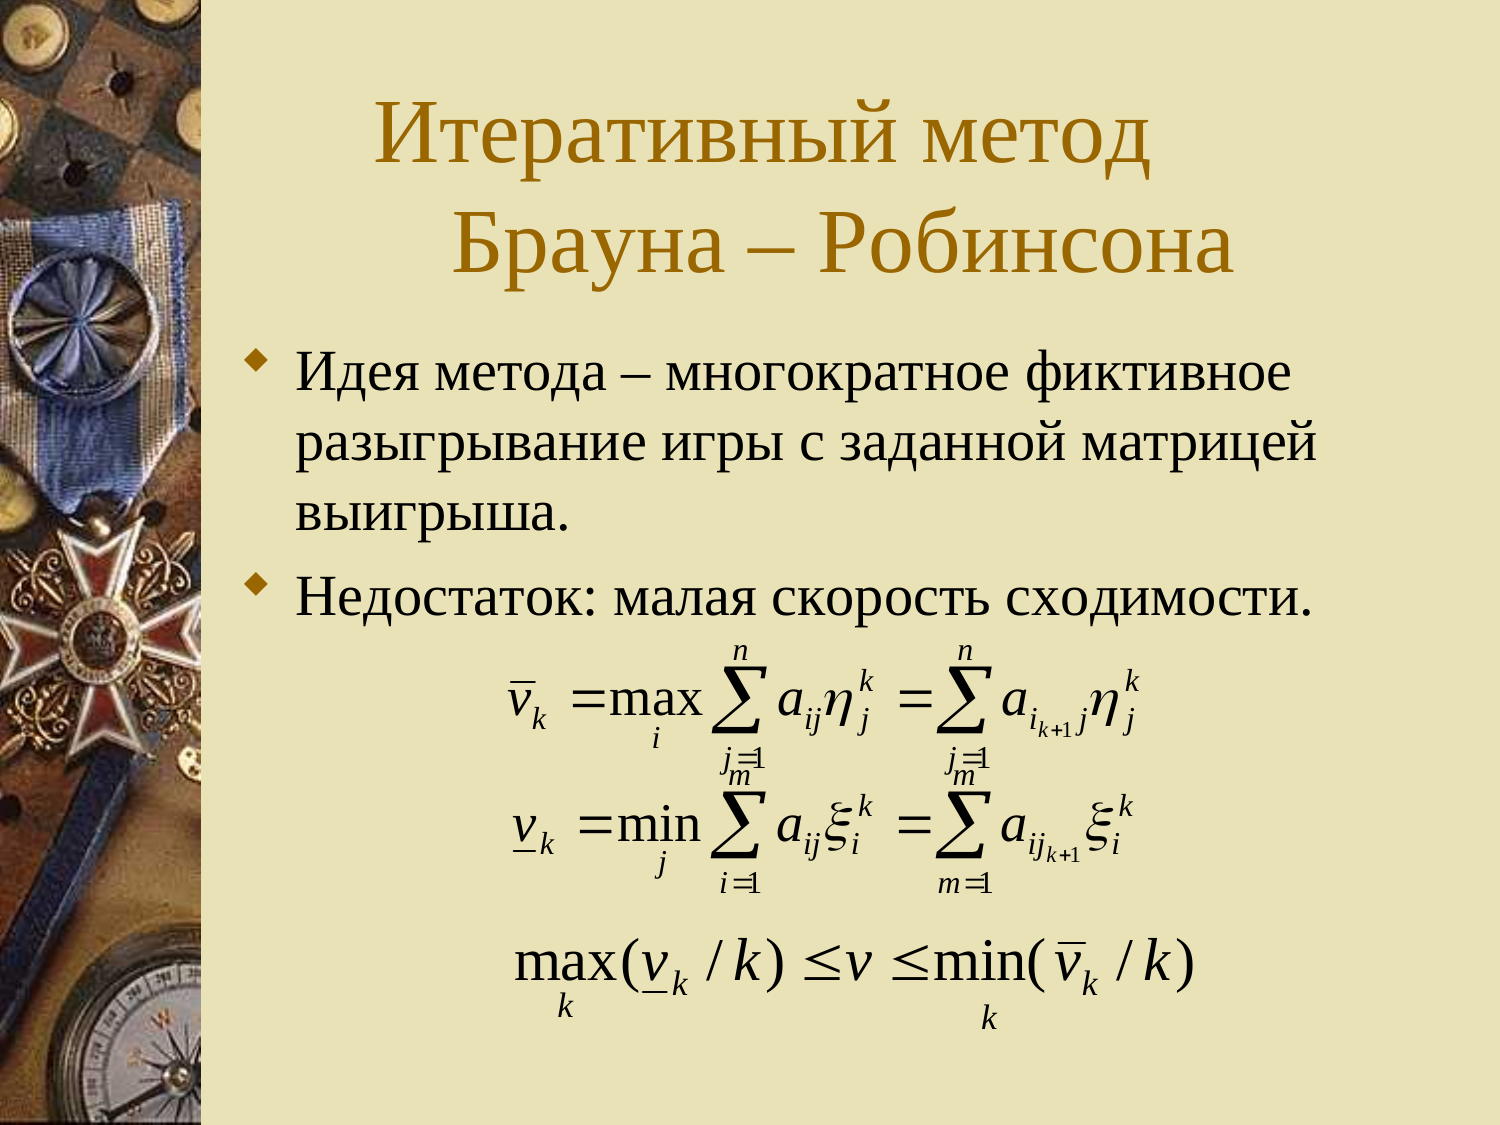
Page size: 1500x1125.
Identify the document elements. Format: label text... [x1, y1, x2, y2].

list Идея метода – многократное фиктивное разыгрывание игры с заданной матрицей выигрыша. Недостаток: малая скорость сходимости. [224, 324, 1475, 1001]
chart [504, 920, 1208, 1042]
title Итеративный метод Брауна – Робинсона [224, 63, 1463, 299]
chart [500, 624, 1151, 905]
picture [0, 0, 201, 1125]
